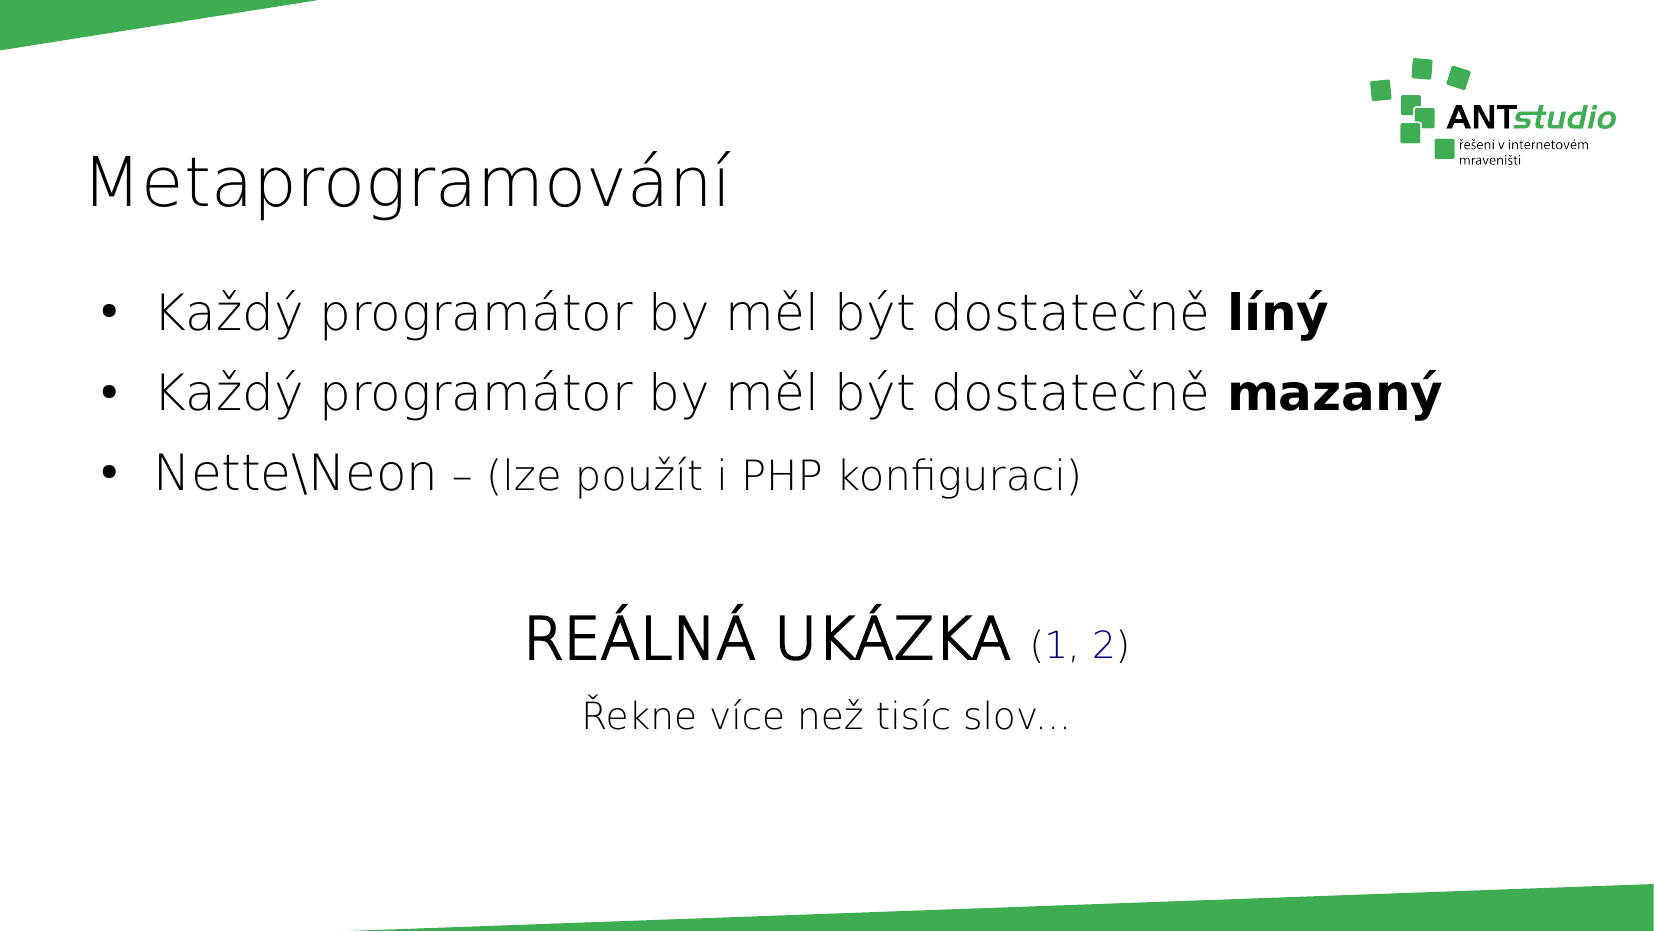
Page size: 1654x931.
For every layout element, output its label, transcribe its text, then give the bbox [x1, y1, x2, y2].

title Metaprogramování [82, 104, 1571, 260]
list Každý programátor by měl být dostatečně líný Každý programátor by měl být dostatečně mazaný Nette\Neon – (lze použít i PHP konfiguraci) REÁLNÁ UKÁZKA (1, 2) Řekne více než tisíc slov... [82, 283, 1571, 847]
picture [1370, 58, 1616, 165]
